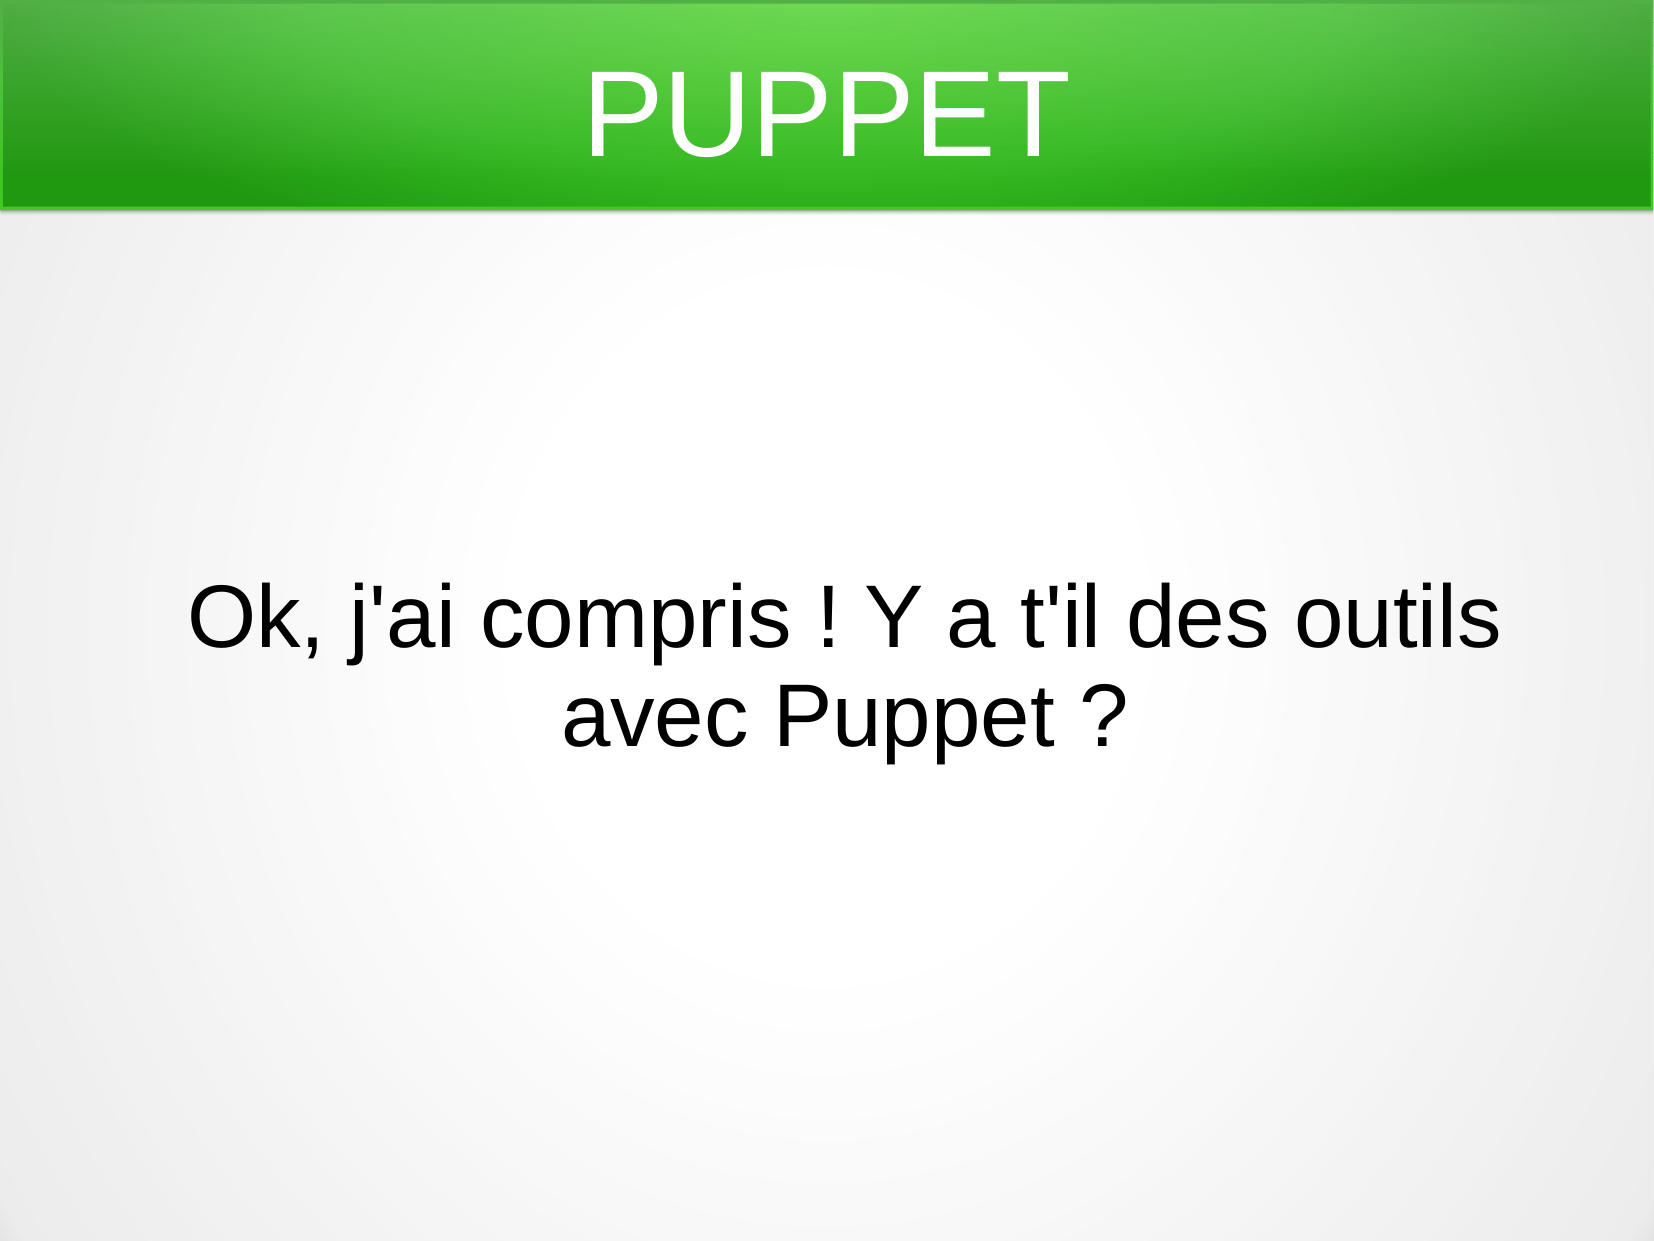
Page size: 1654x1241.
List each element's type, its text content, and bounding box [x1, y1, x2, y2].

title PUPPET [82, 45, 1571, 183]
list Ok, j'ai compris ! Y a t'il des outils avec Puppet ? [82, 290, 1538, 1010]
